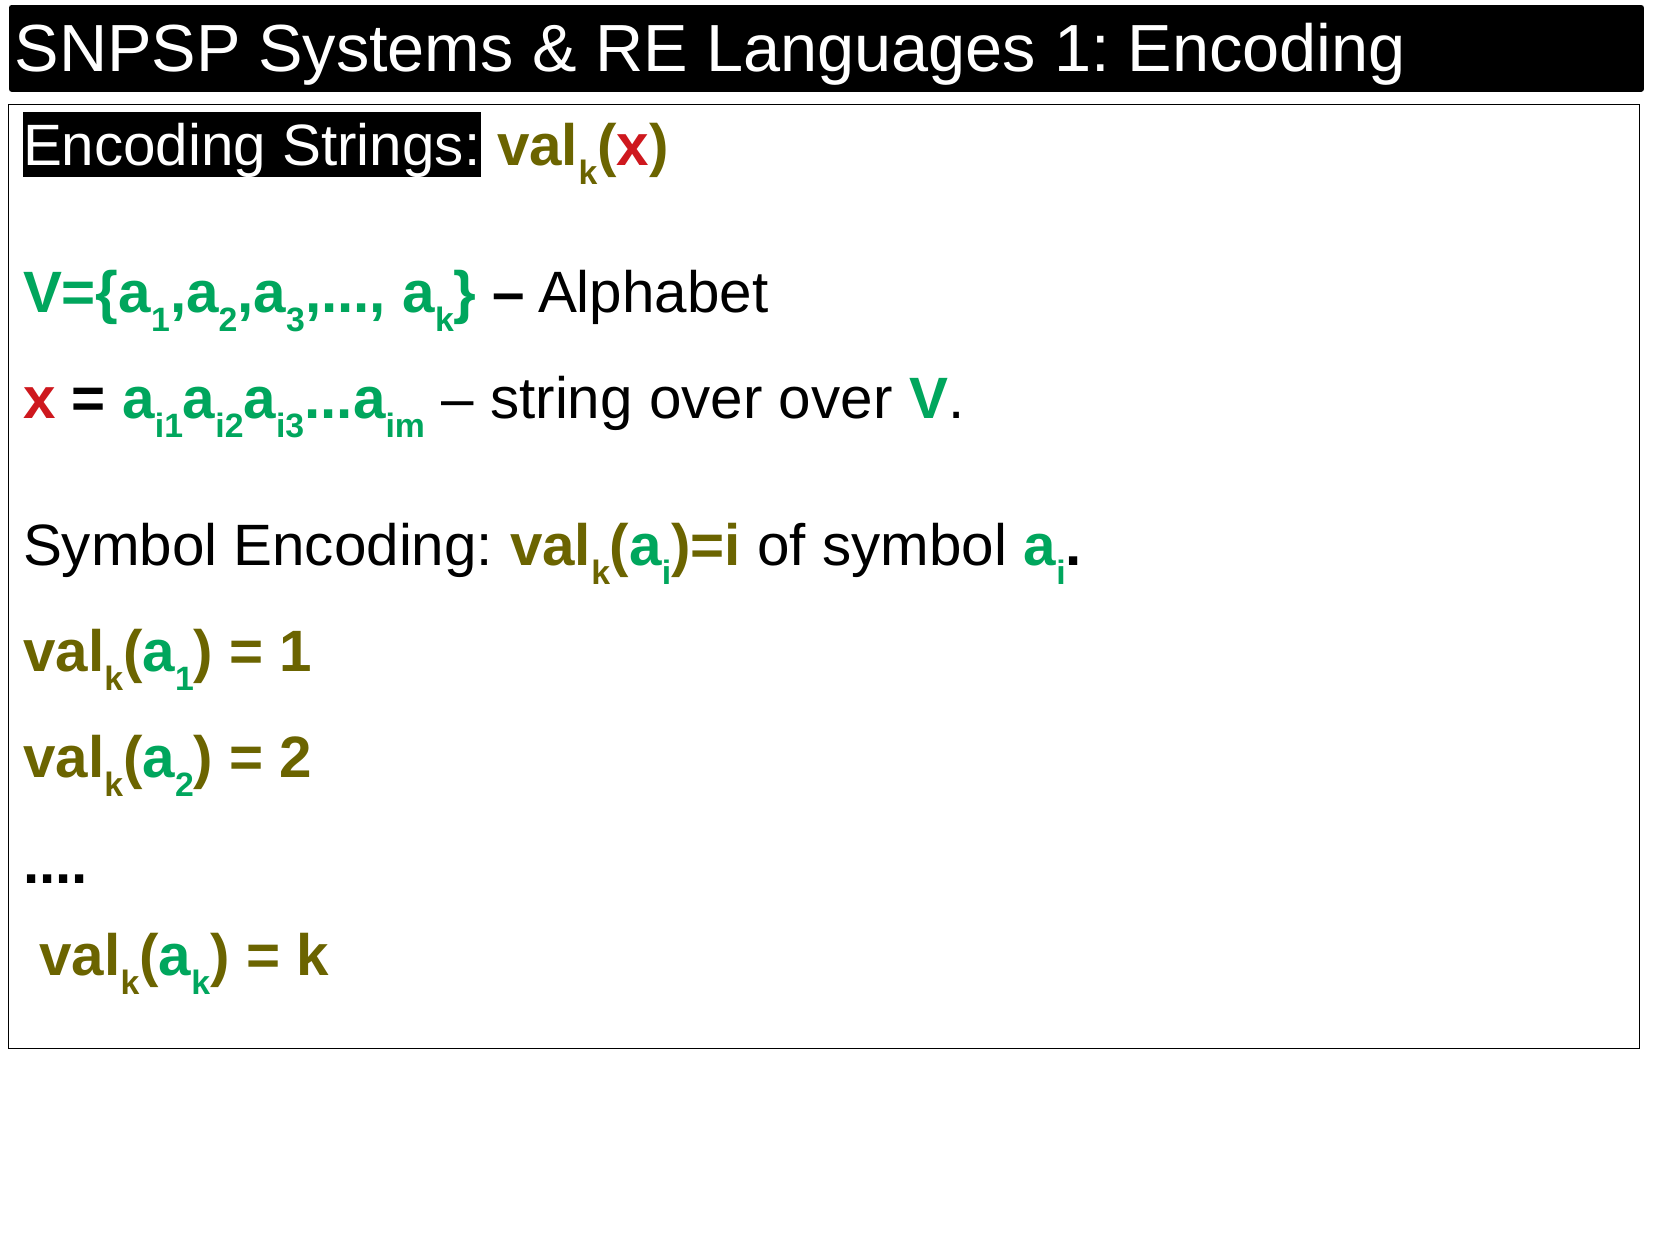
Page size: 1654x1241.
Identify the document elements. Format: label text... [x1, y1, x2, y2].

text_box Encoding Strings: valk(x) V={a1,a2,a3,..., ak} – Alphabet x = ai1ai2ai3...aim – string over over V. Symbol Encoding: valk(ai)=i of symbol ai. valk(a1) = 1 valk(a2) = 2 .... valk(ak) = k [8, 104, 1640, 1049]
title SNPSP Systems & RE Languages 1: Encoding [11, 7, 1642, 89]
